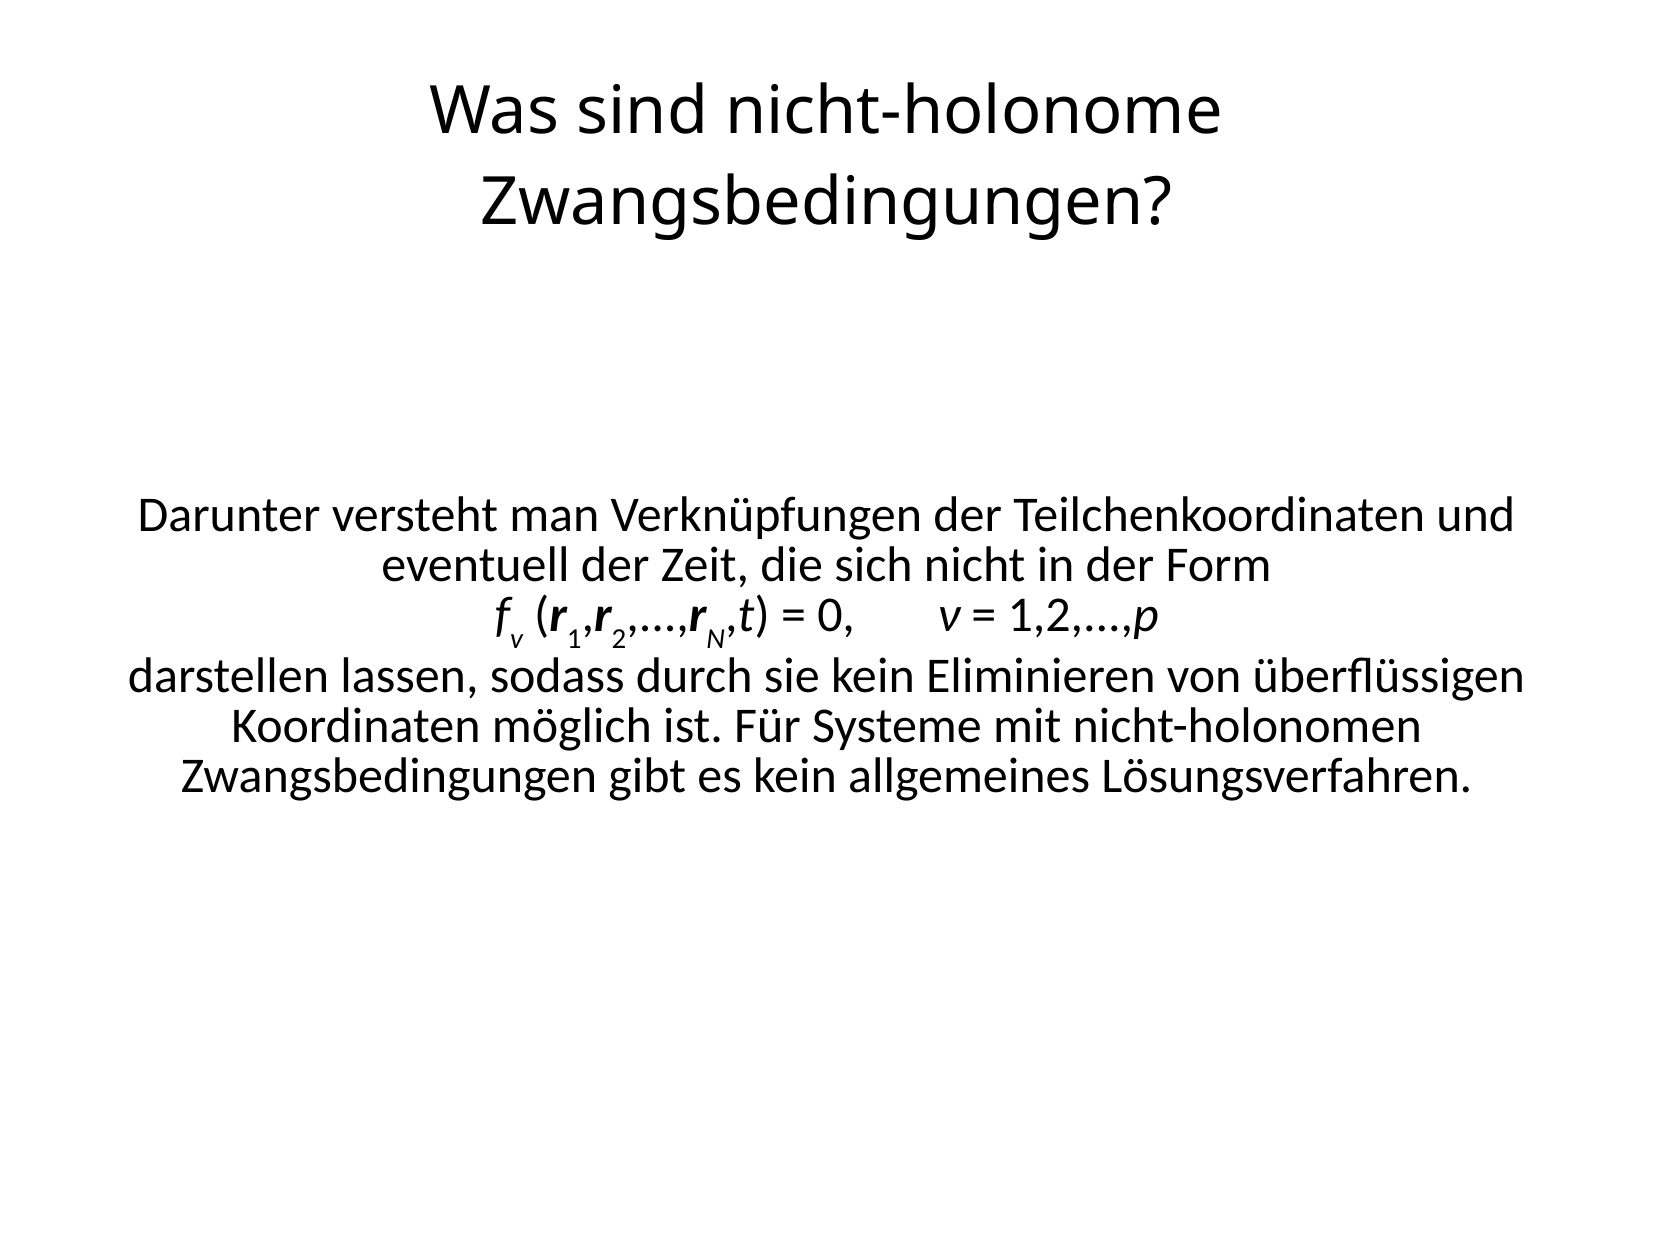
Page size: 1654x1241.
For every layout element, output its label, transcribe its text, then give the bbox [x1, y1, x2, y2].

subtitle Darunter versteht man Verknüpfungen der Teilchenkoordinaten und eventuell der Zeit, die sich nicht in der Form fv (r1,r2,...,rN,t) = 0, ν = 1,2,...,p darstellen lassen, sodass durch sie kein Eliminieren von überflüssigen Koordinaten möglich ist. Für Systeme mit nicht-holonomen Zwangsbedingungen gibt es kein allgemeines Lösungsverfahren. [82, 290, 1571, 1010]
title Was sind nicht-holonome Zwangsbedingungen? [82, 49, 1571, 257]
